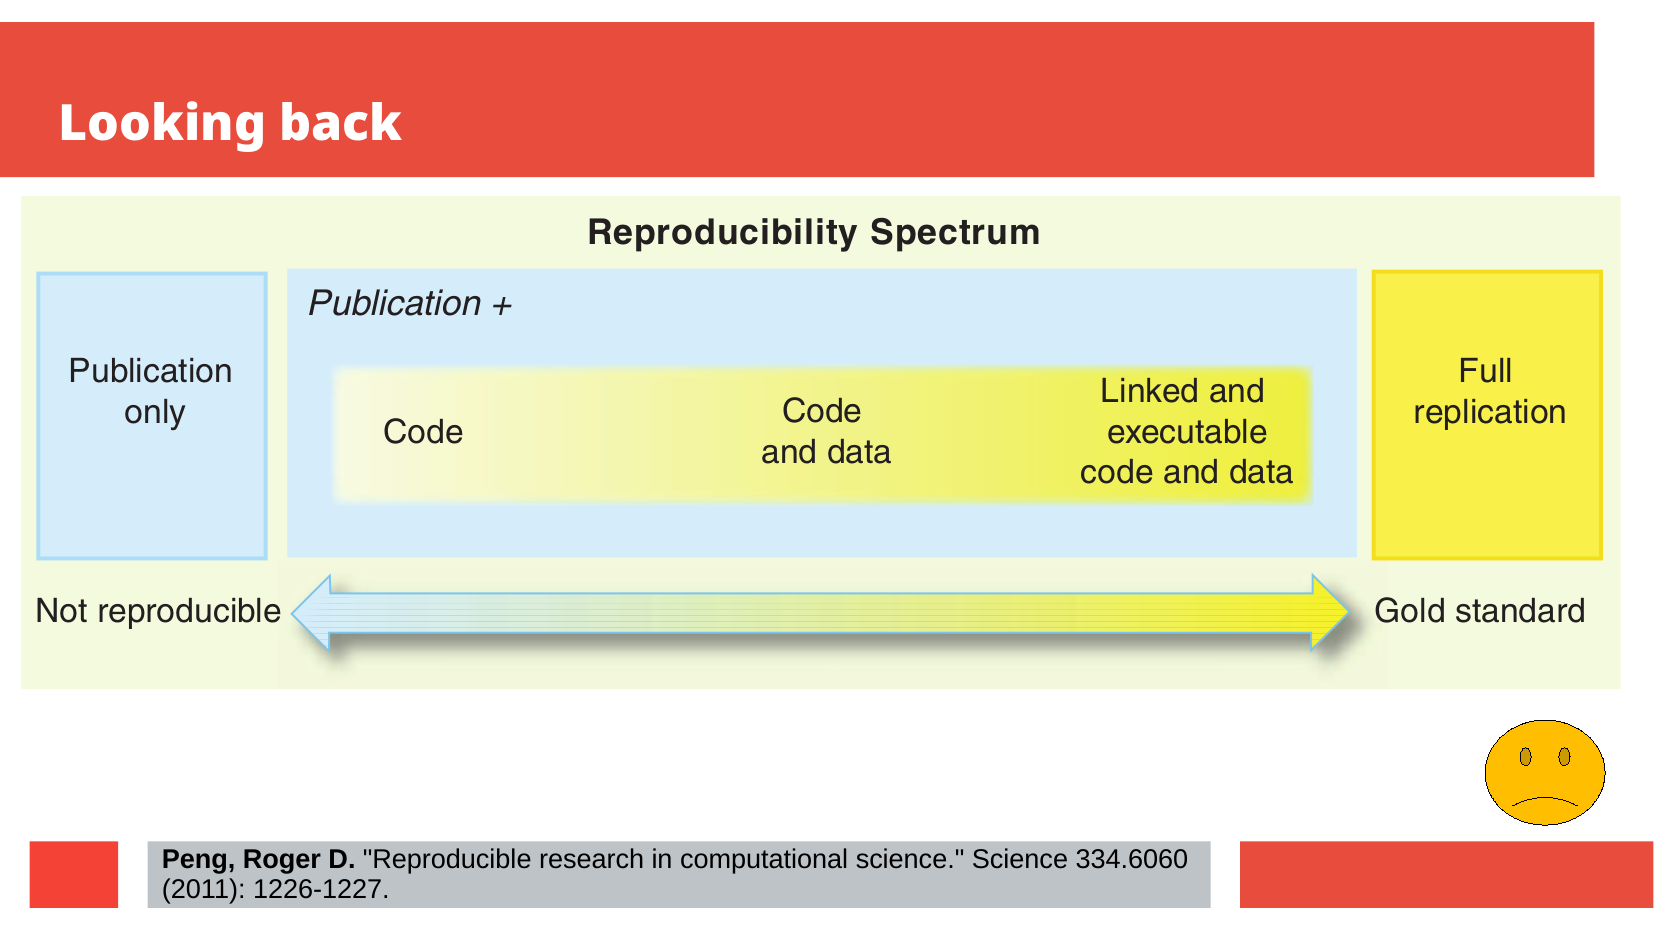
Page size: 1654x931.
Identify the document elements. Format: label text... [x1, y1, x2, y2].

title Looking back [59, 44, 1595, 156]
picture [21, 195, 1621, 691]
text_box Peng, Roger D. "Reproducible research in computational science." Science 334.6060 (2011): 1226-1227. [147, 836, 1216, 912]
text_box [1485, 720, 1606, 826]
